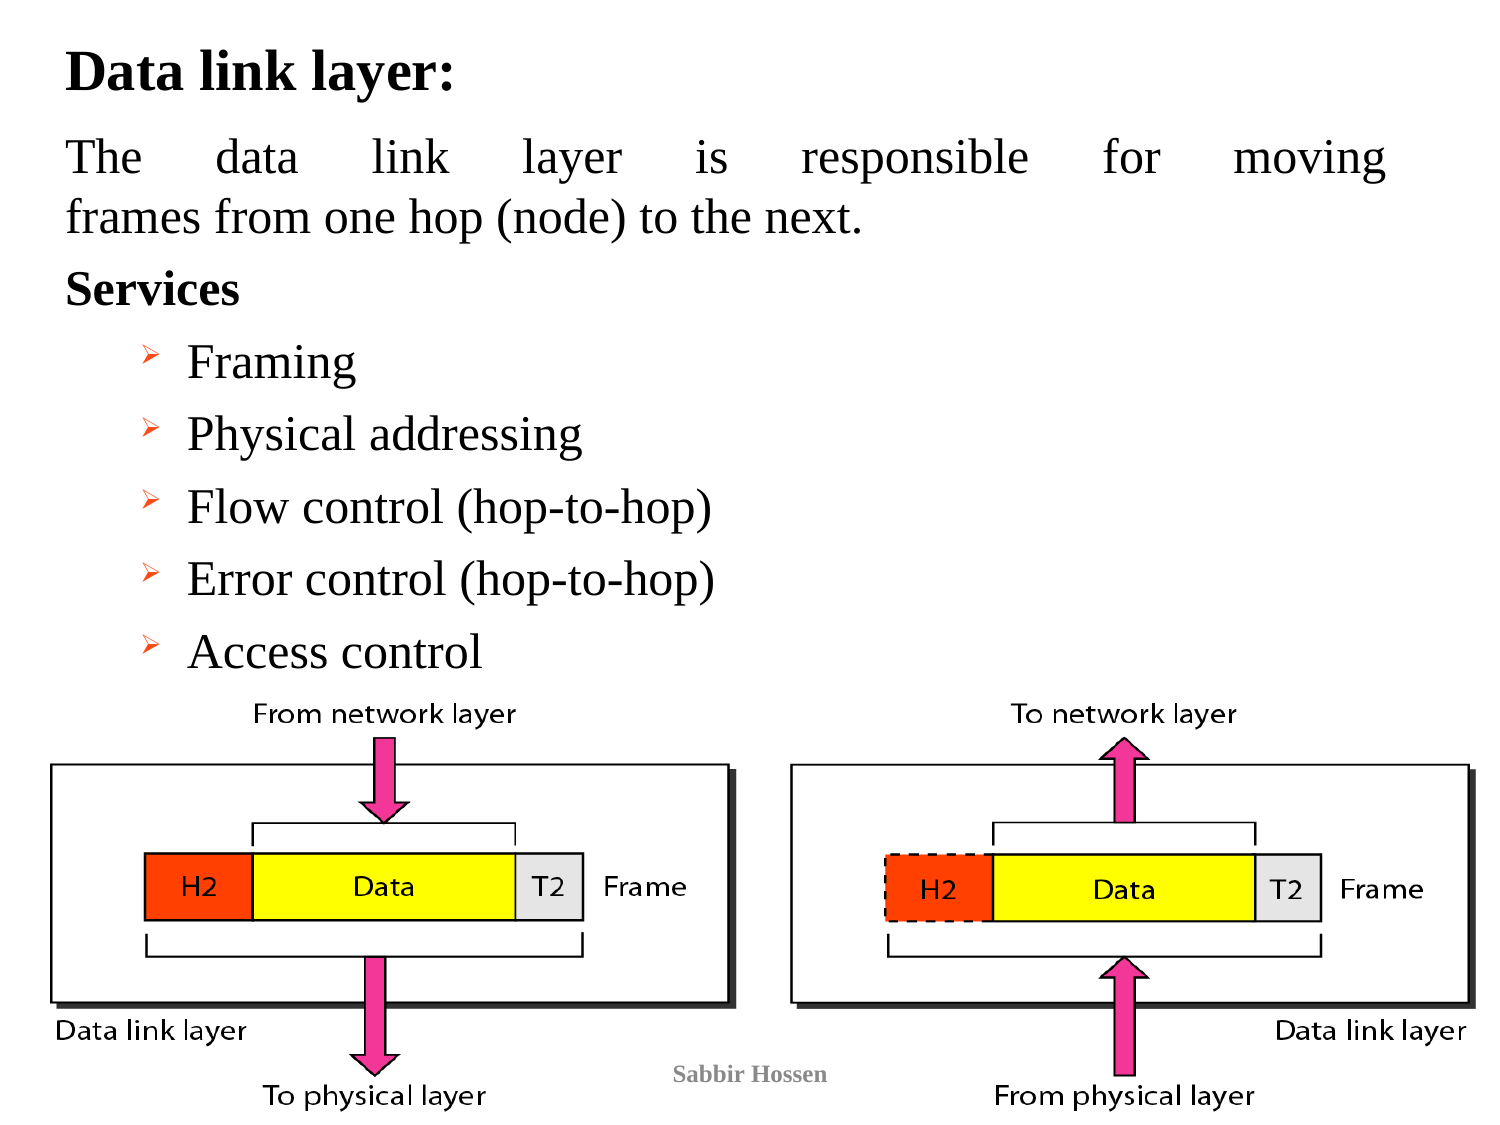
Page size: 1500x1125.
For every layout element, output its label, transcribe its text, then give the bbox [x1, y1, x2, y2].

text_box Sabbir Hossen [496, 1042, 1004, 1103]
picture [50, 699, 1476, 1113]
list Data link layer: The data link layer is responsible for moving frames from one hop (node) to the next. Services Framing Physical addressing Flow control (hop-to-hop) Error control (hop-to-hop) Access control [50, 24, 1476, 699]
